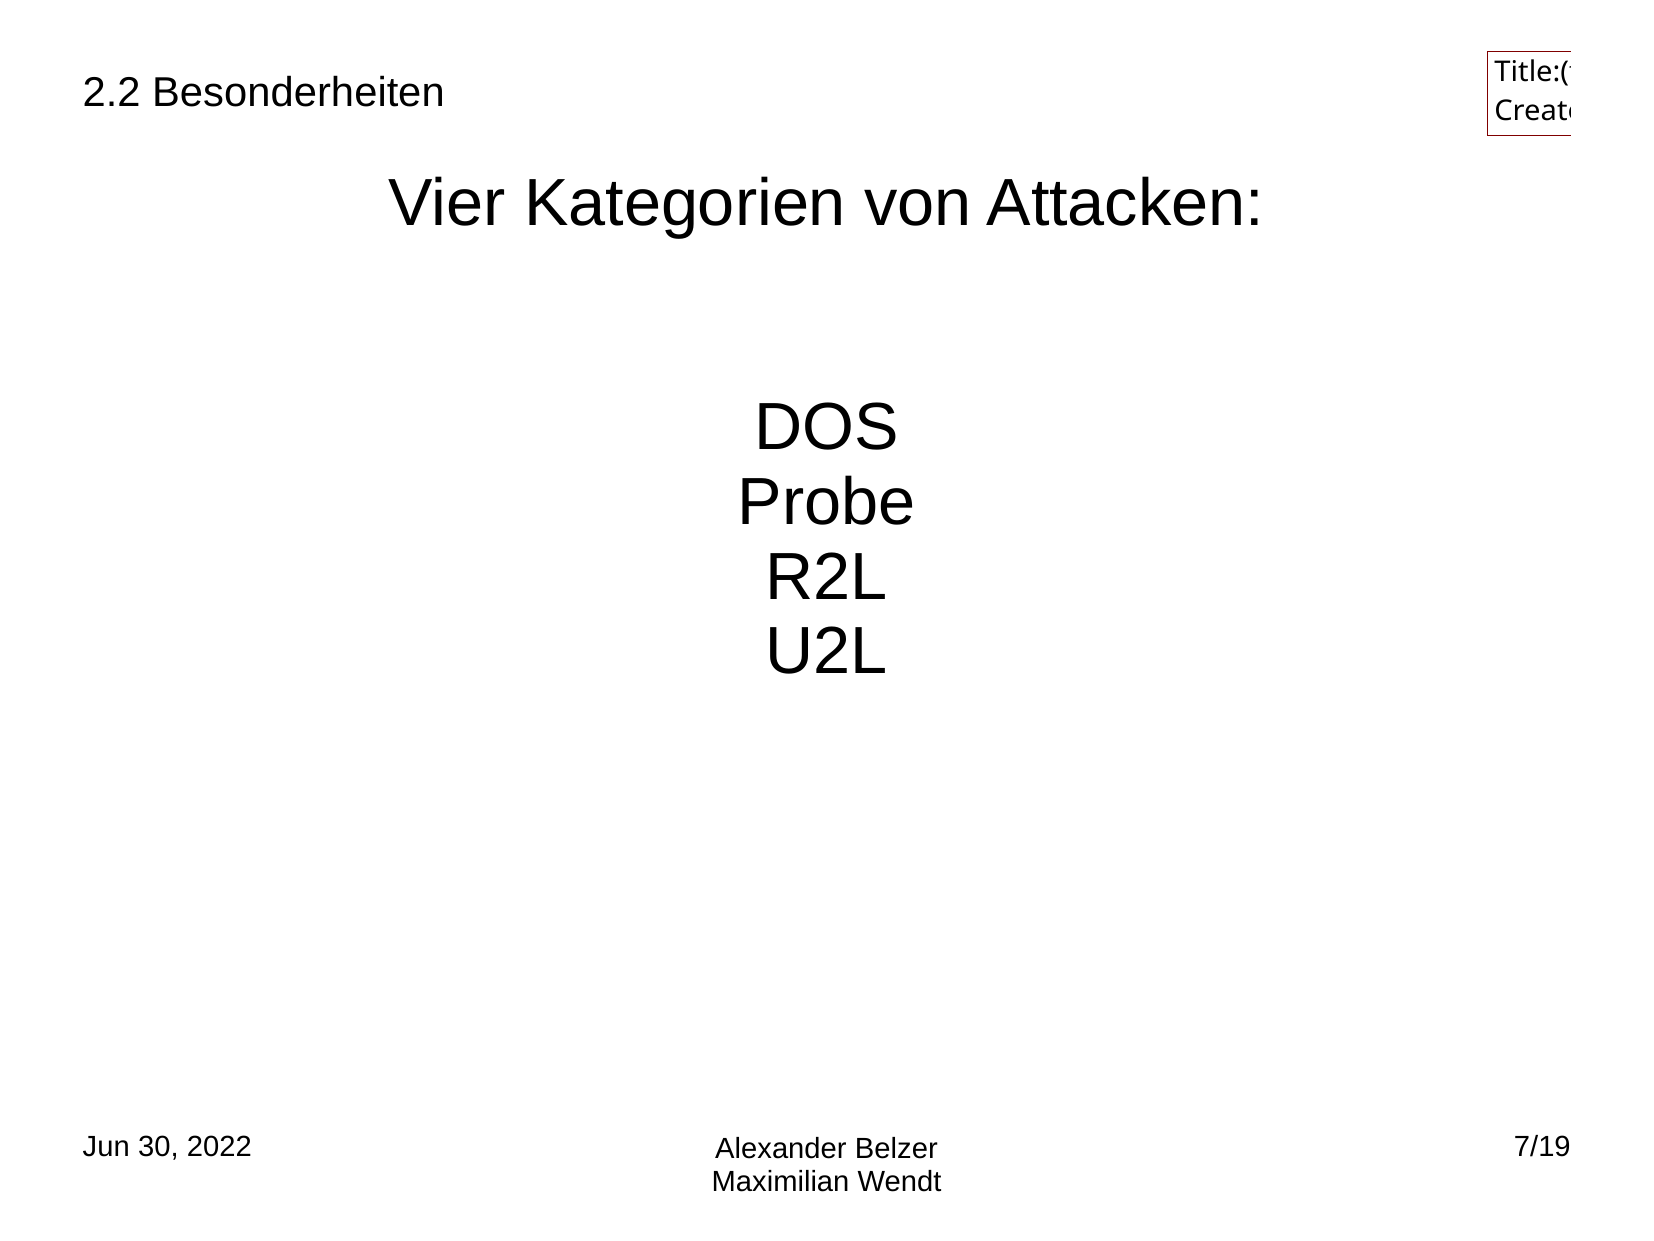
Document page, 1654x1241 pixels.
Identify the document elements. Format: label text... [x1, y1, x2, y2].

subtitle Vier Kategorien von Attacken: DOS Probe R2L U2L [82, 165, 1571, 1010]
title 2.2 Besonderheiten [82, 34, 1571, 151]
